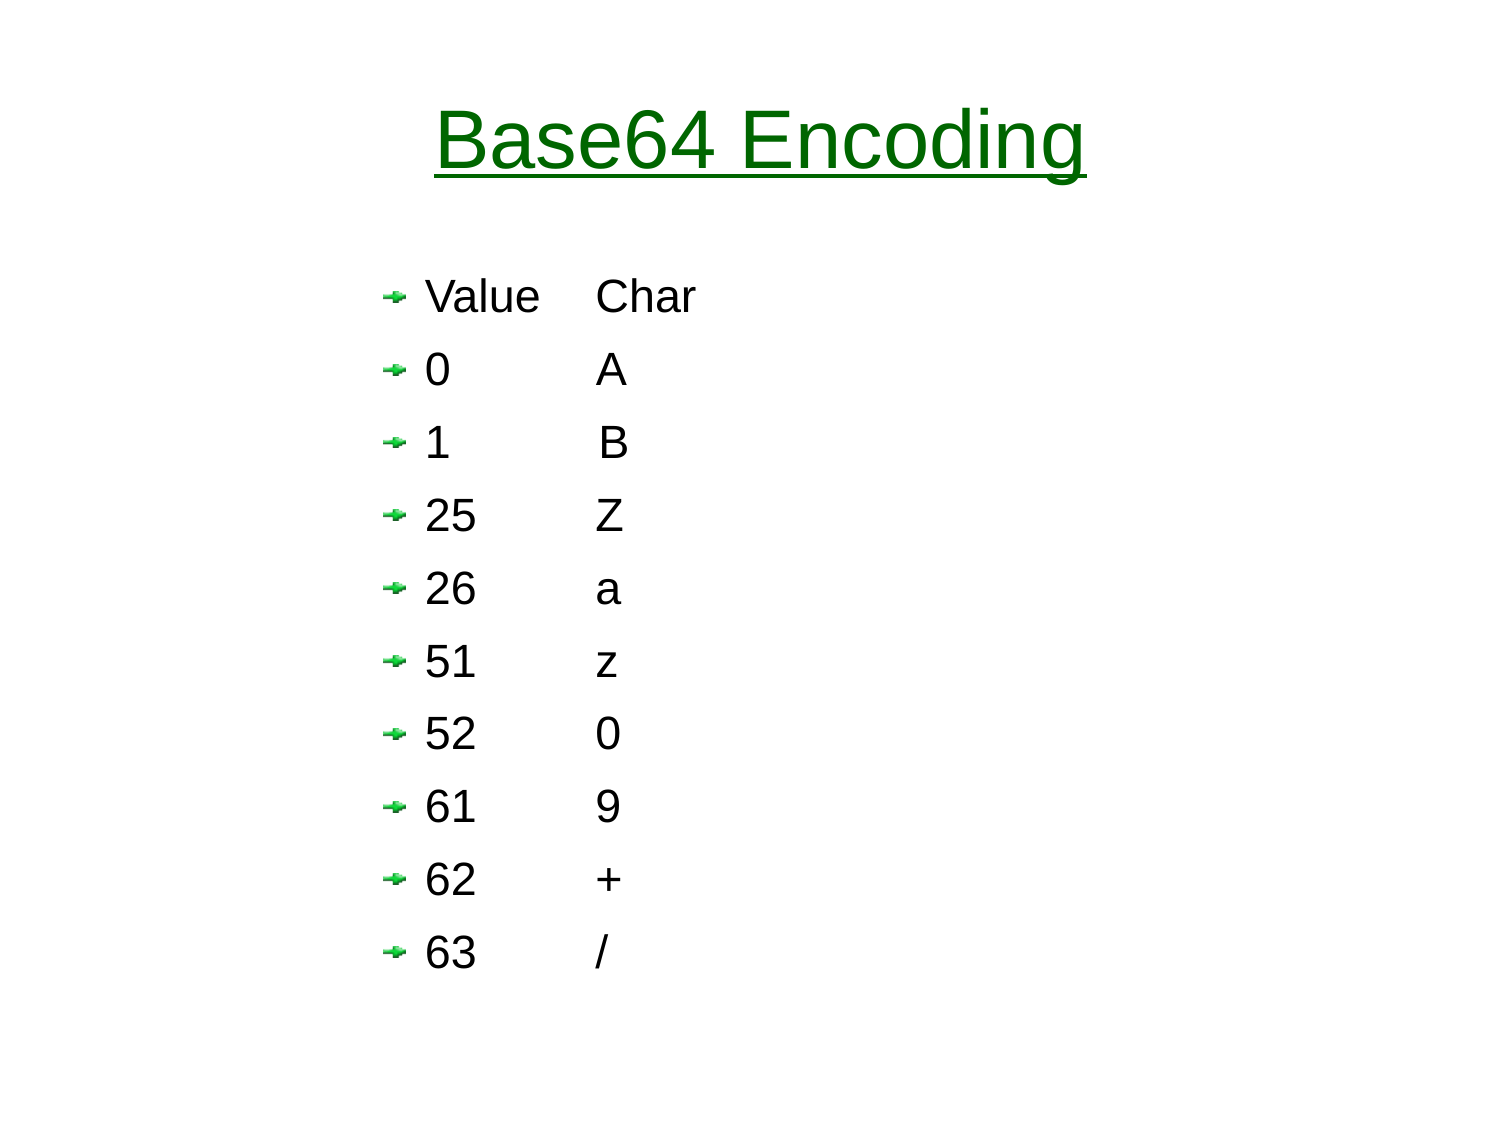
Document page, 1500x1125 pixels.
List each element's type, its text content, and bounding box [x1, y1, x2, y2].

title Base64 Encoding [75, 44, 1447, 236]
list Value Char 0 A 1 B 25 Z 26 a 51 z 52 0 61 9 62 + 63 / [370, 270, 1016, 1004]
